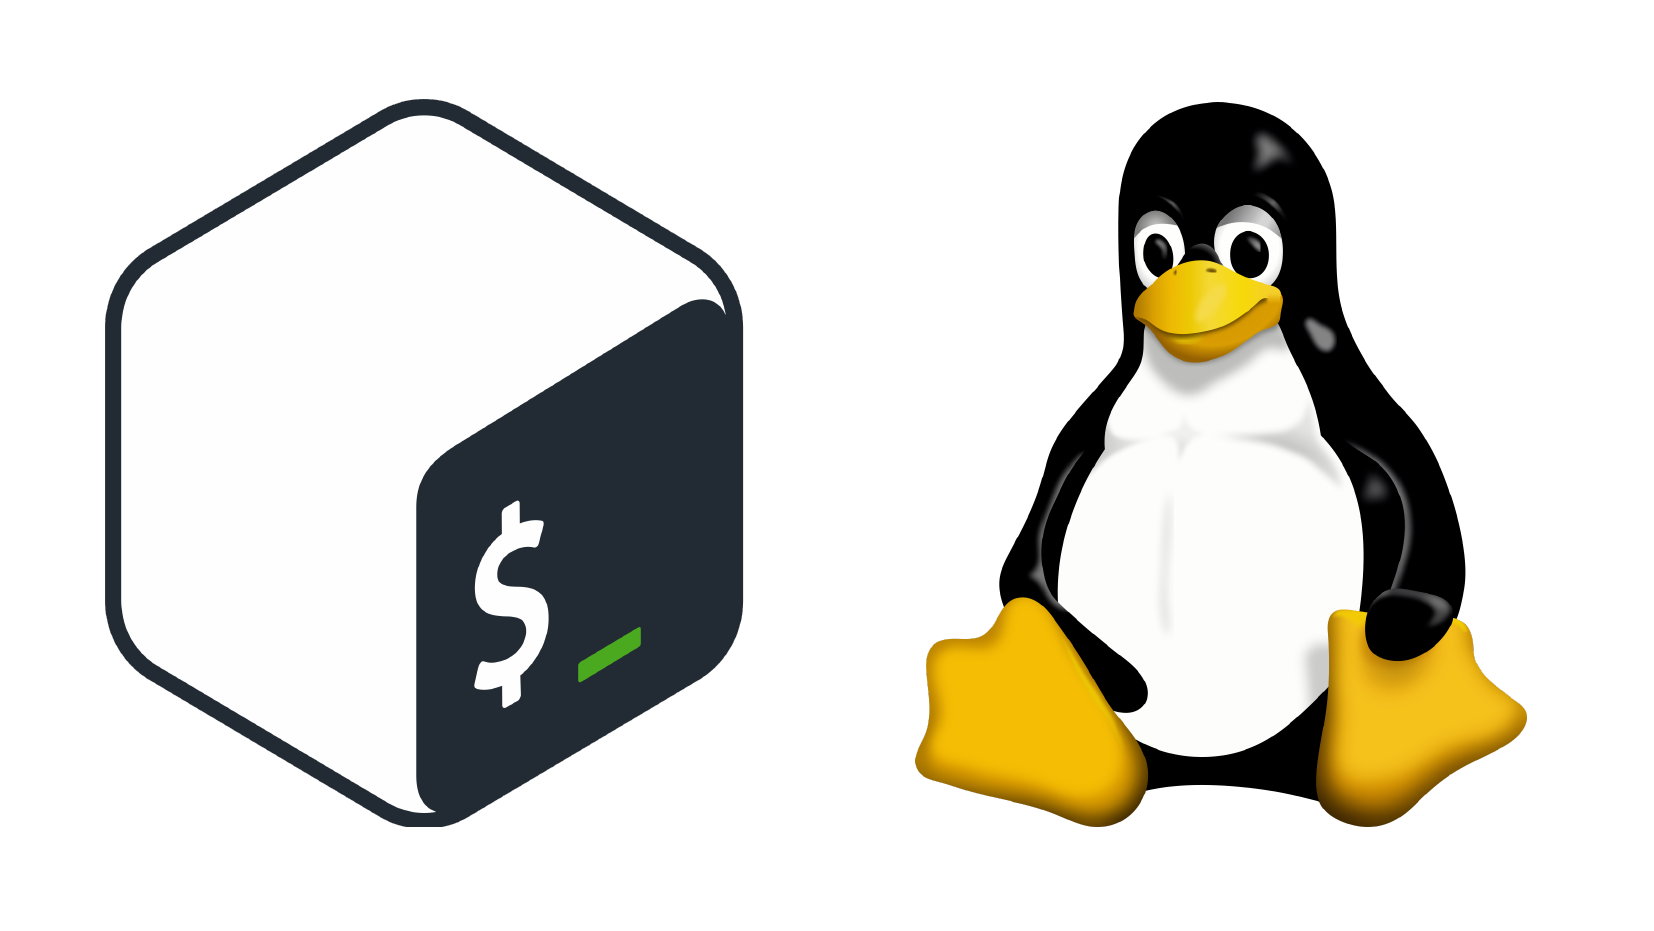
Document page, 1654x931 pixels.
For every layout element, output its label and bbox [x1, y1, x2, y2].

picture [915, 102, 1527, 827]
picture [59, 97, 788, 827]
